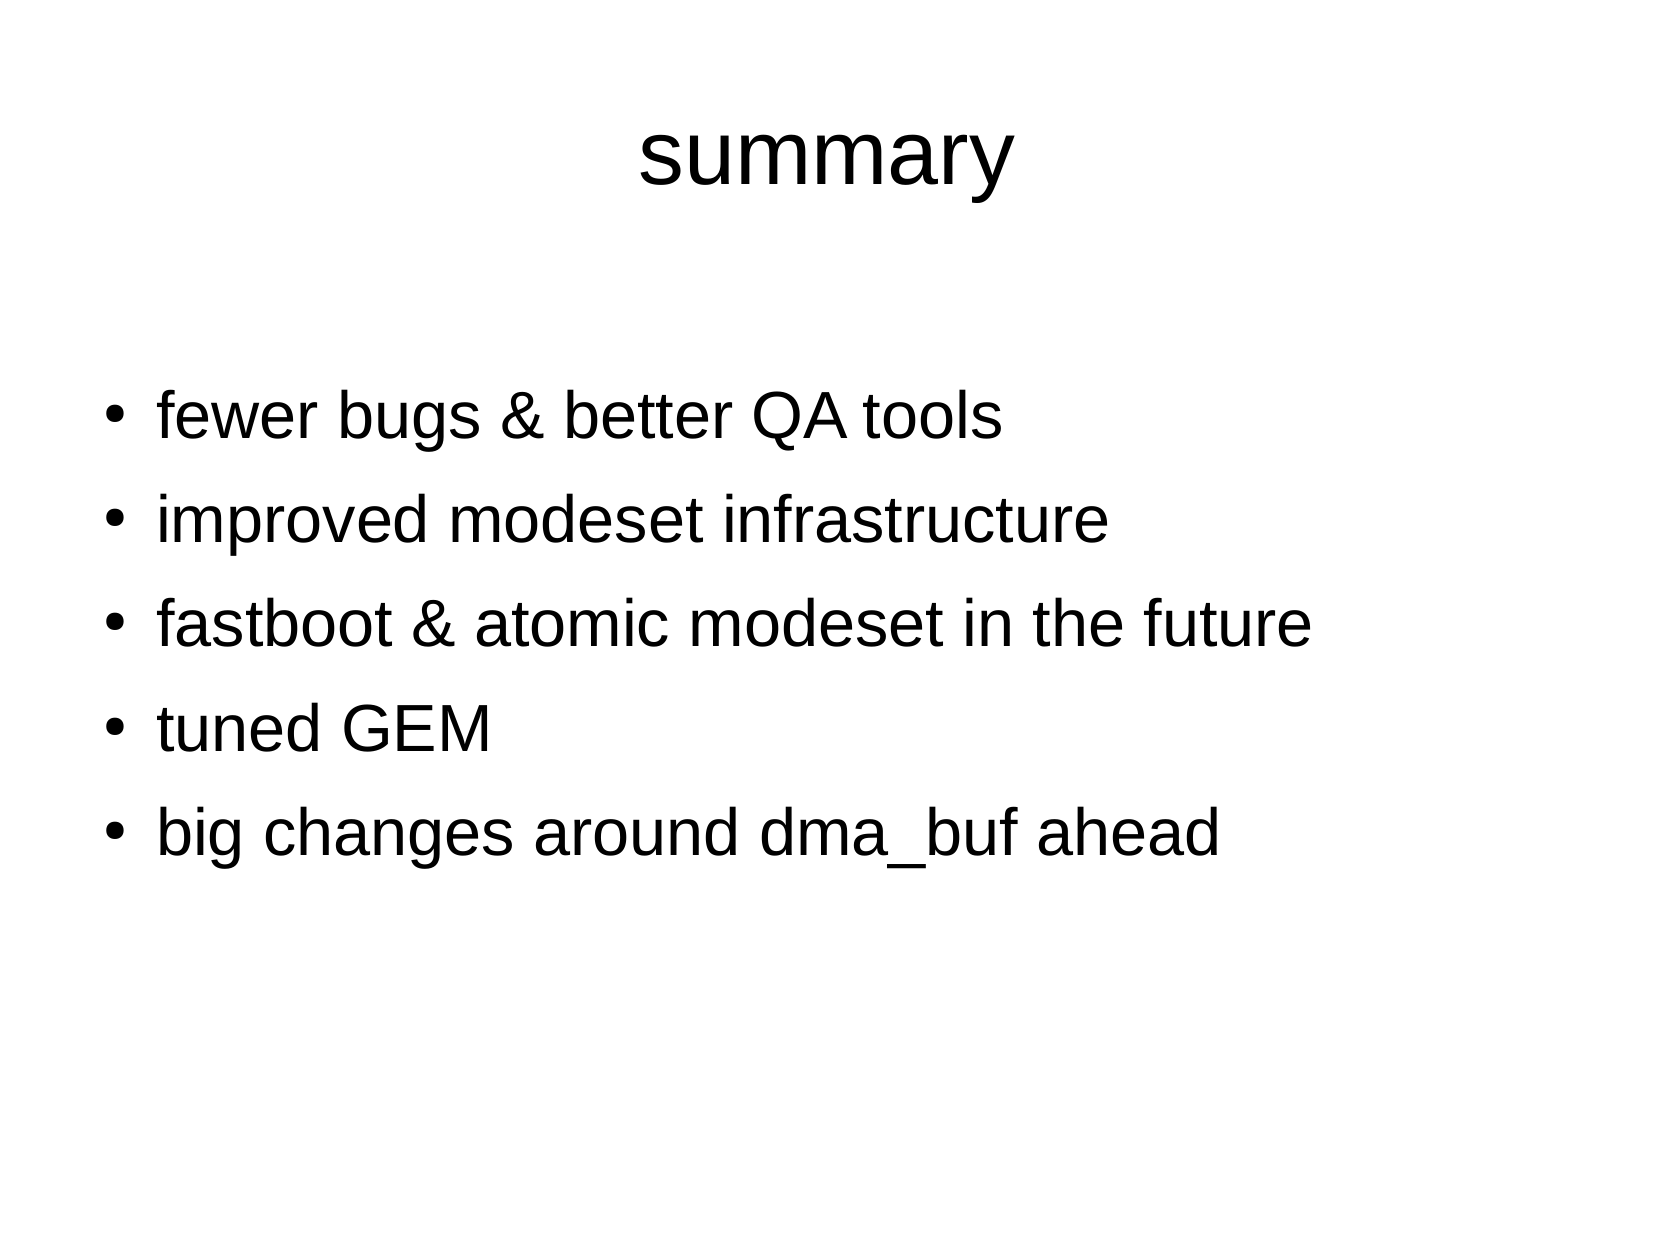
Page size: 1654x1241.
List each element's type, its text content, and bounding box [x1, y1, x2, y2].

title summary [82, 49, 1571, 257]
list fewer bugs & better QA tools improved modeset infrastructure fastboot & atomic modeset in the future tuned GEM big changes around dma_buf ahead [85, 377, 1574, 932]
